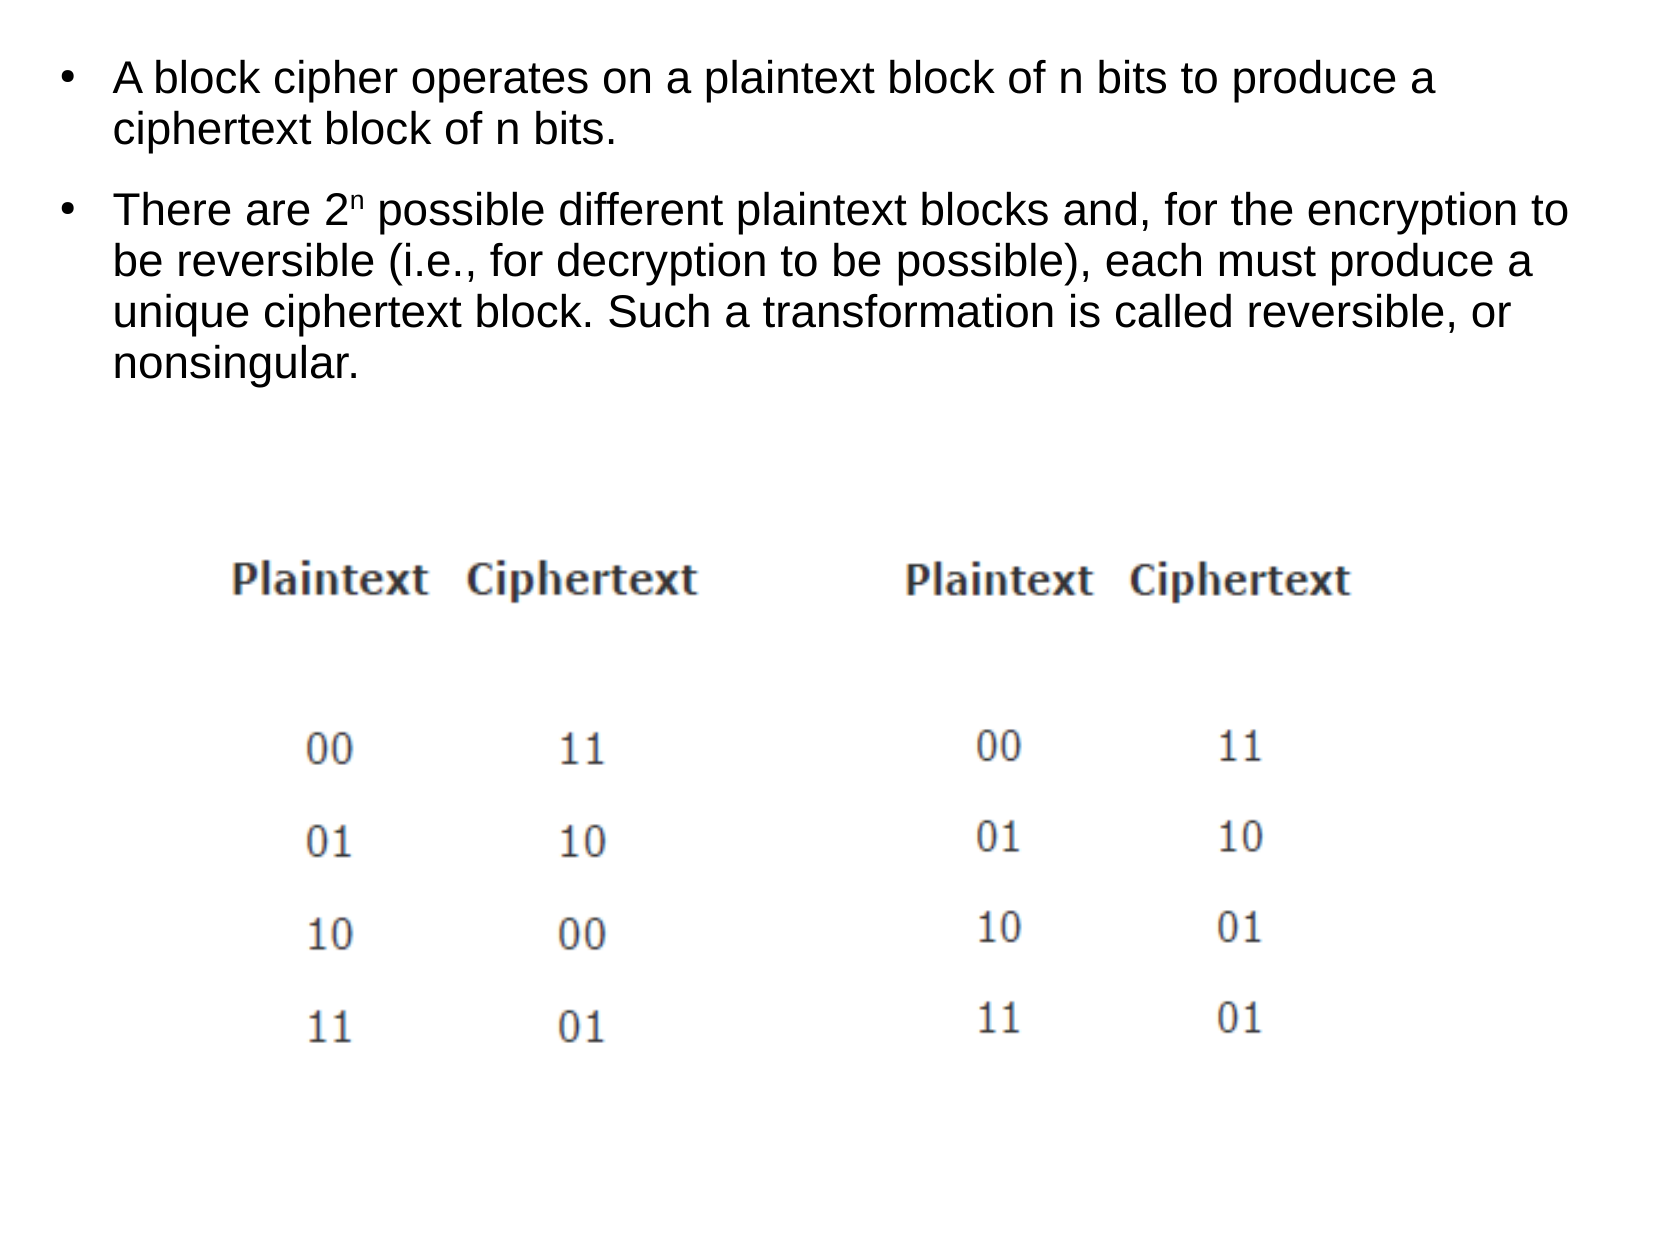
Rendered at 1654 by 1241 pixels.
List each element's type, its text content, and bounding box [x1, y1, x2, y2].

picture [891, 539, 1366, 1081]
picture [200, 524, 721, 1081]
list A block cipher operates on a plaintext block of n bits to produce a ciphertext block of n bits. There are 2n possible different plaintext blocks and, for the encryption to be reversible (i.e., for decryption to be possible), each must produce a unique ciphertext block. Such a transformation is called reversible, or nonsingular. [41, 51, 1606, 1171]
